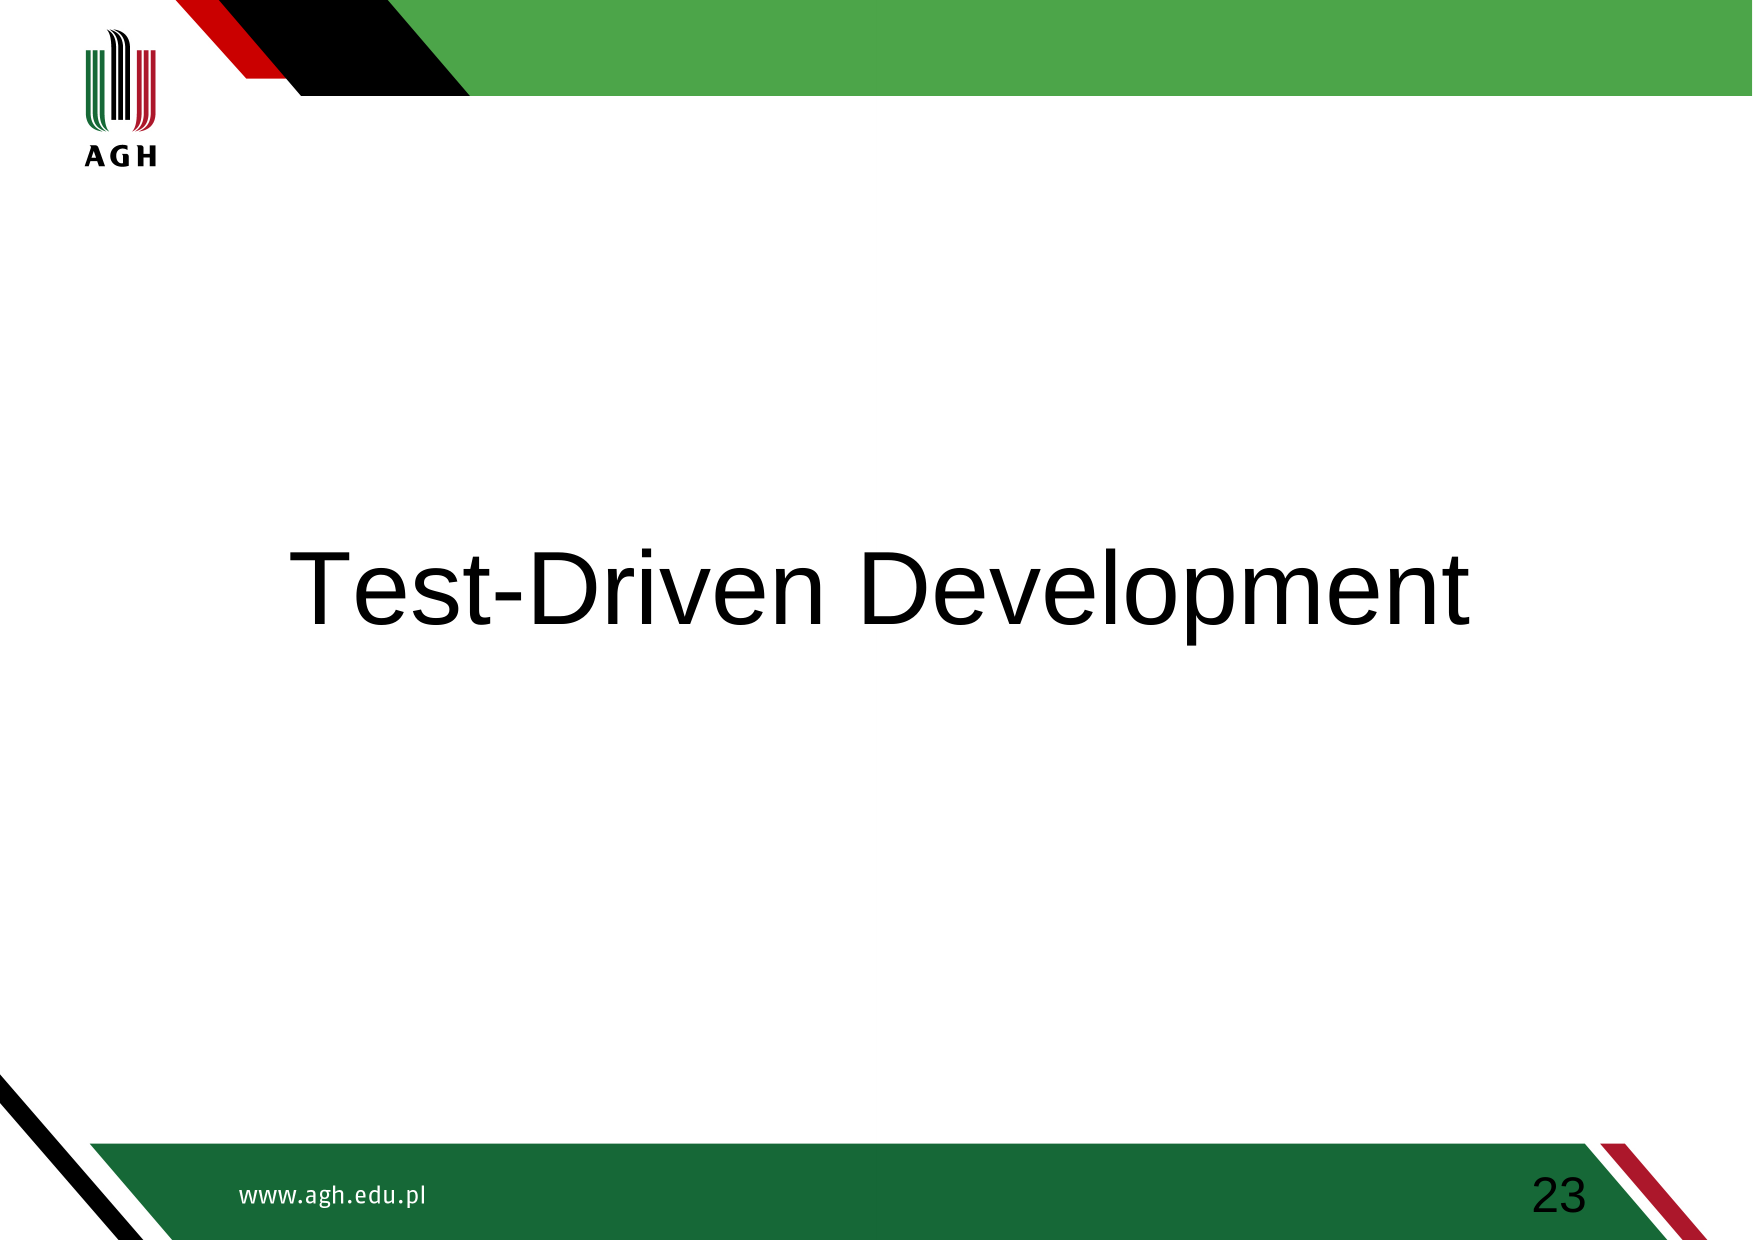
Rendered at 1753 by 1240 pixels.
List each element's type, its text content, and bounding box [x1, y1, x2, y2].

title Test-Driven Development [135, 480, 1626, 687]
picture [0, 0, 1753, 1240]
